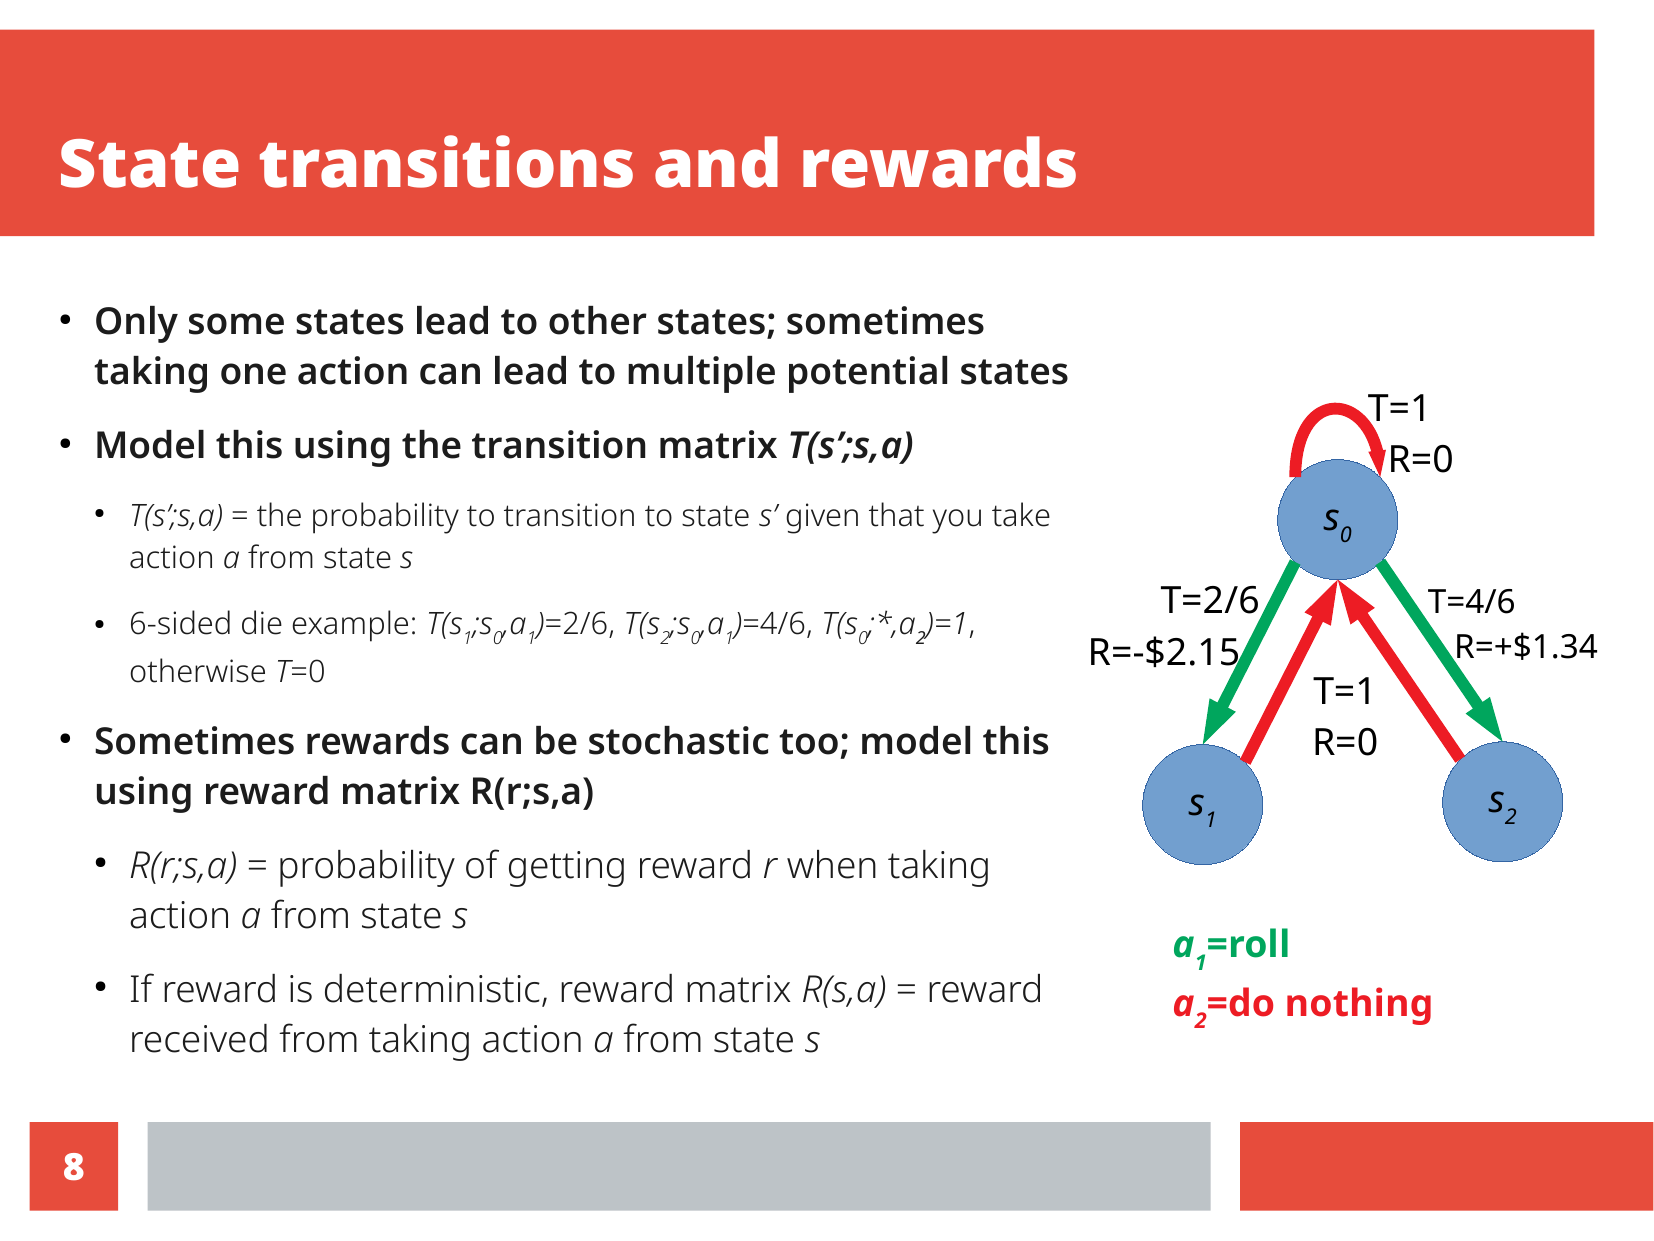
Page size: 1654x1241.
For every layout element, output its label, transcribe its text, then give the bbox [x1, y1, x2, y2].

text_box T=1 R=0 [1353, 374, 1489, 477]
text_box T=1 R=0 [1277, 657, 1413, 760]
list Only some states lead to other states; sometimes taking one action can lead to multiple potential states Model this using the transition matrix T(s’;s,a) T(s’;s,a) = the probability to transition to state s’ given that you take action a from state s 6-sided die example: T(s1;s0,a1)=2/6, T(s2;s0,a1)=4/6, T(s0;*,a2)=1, otherwise T=0 Sometimes rewards can be stochastic too; model this using reward matrix R(r;s,a) R(r;s,a) = probability of getting reward r when taking action a from state s If reward is deterministic, reward matrix R(s,a) = reward received from taking action a from state s [59, 295, 1081, 1111]
text_box s2 [1442, 741, 1563, 862]
text_box s1 [1142, 744, 1263, 865]
text_box T=4/6 R=+$1.34 [1413, 570, 1654, 717]
title State transitions and rewards [59, 59, 1595, 207]
text_box T=2/6 R=-$2.15 [1007, 566, 1275, 713]
text_box a1=roll a2=do nothing [1157, 910, 1578, 1030]
text_box s0 [1277, 459, 1398, 580]
